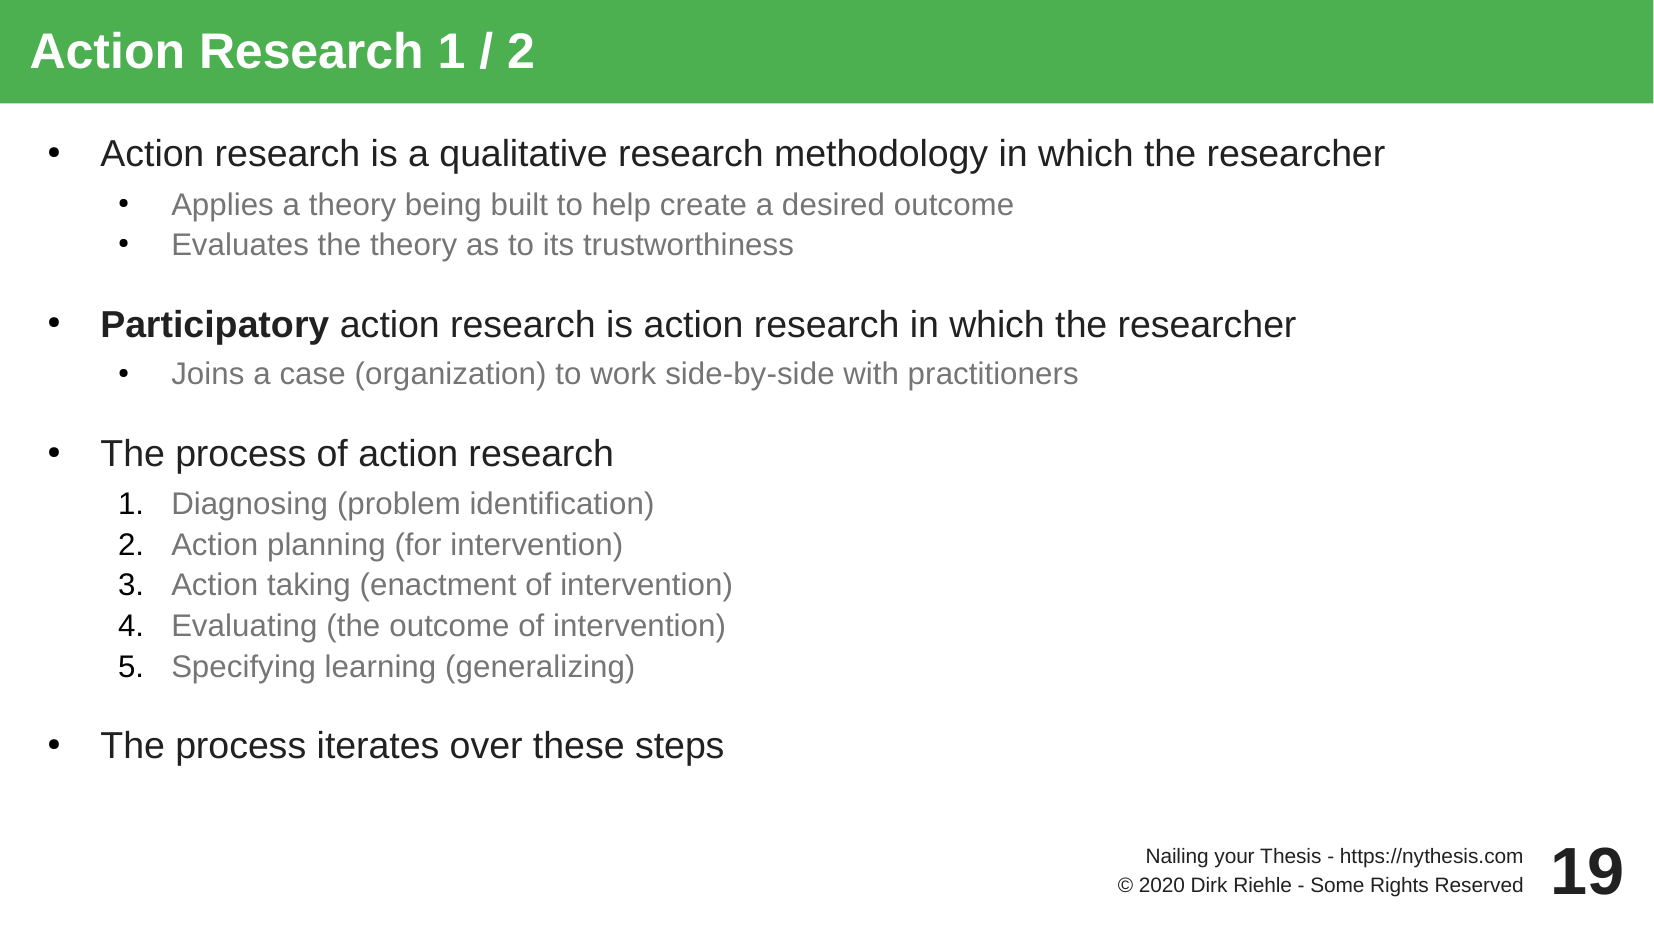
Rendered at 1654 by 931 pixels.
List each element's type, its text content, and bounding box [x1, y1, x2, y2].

list Action research is a qualitative research methodology in which the researcher Applies a theory being built to help create a desired outcome Evaluates the theory as to its trustworthiness Participatory action research is action research in which the researcher Joins a case (organization) to work side-by-side with practitioners The process of action research Diagnosing (problem identification) Action planning (for intervention) Action taking (enactment of intervention) Evaluating (the outcome of intervention) Specifying learning (generalizing) The process iterates over these steps [29, 132, 1625, 813]
title Action Research 1 / 2 [0, 0, 1654, 104]
